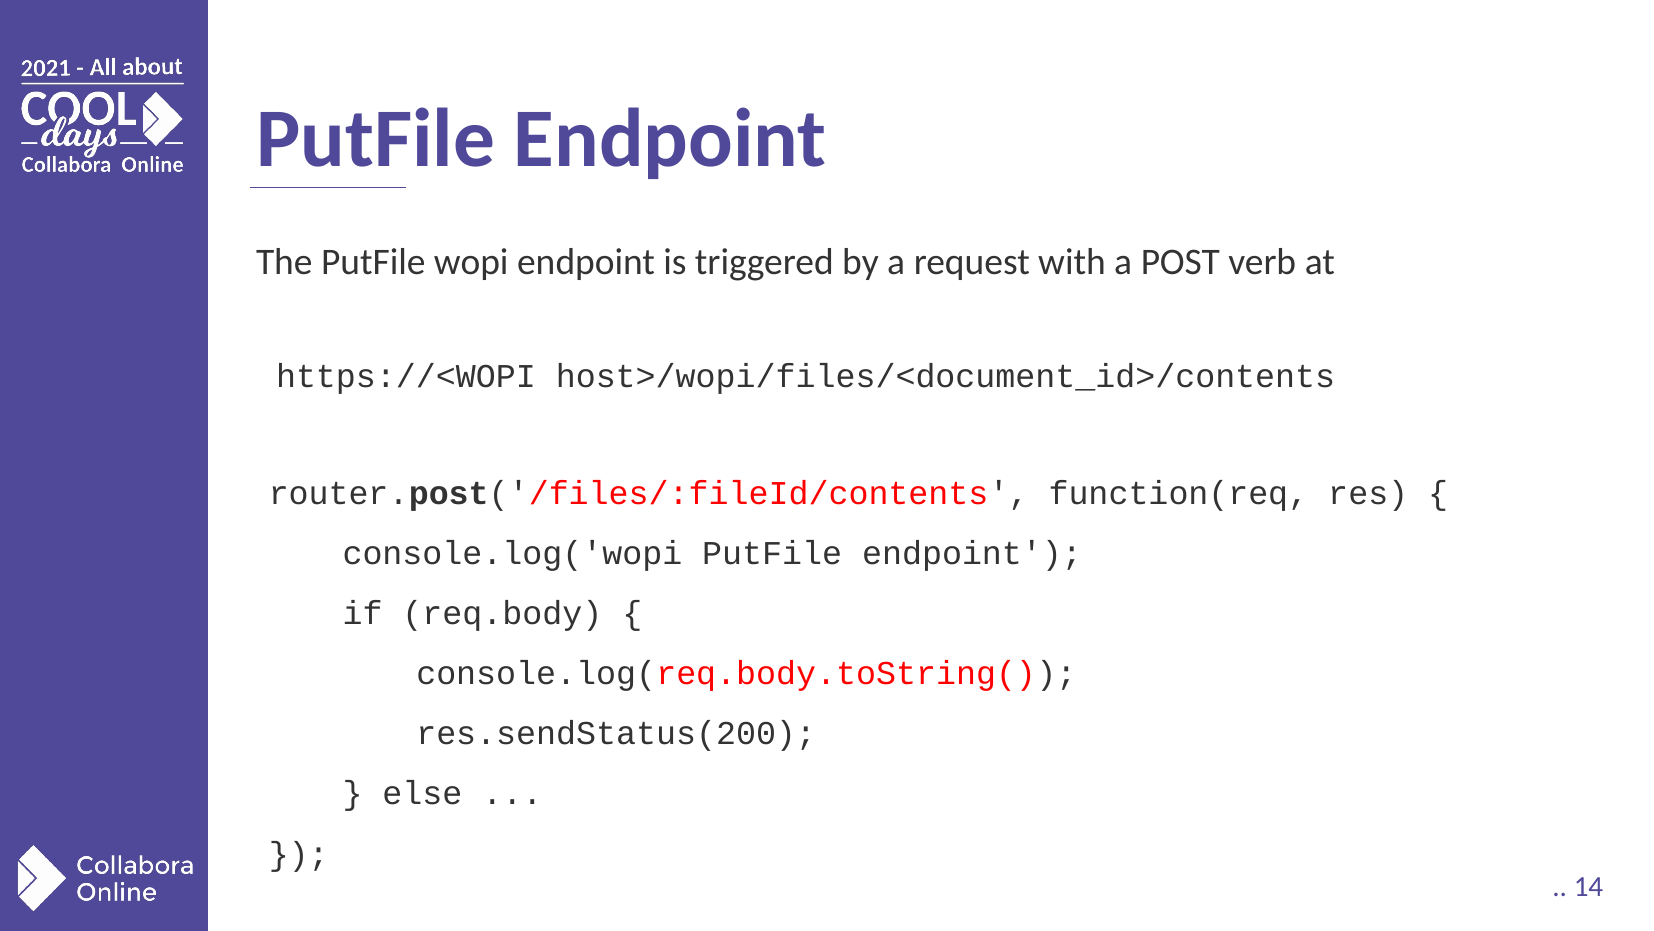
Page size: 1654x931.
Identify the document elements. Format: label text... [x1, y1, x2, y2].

title PutFile Endpoint [256, 56, 1654, 188]
list The PutFile wopi endpoint is triggered by a request with a POST verb at https://<WOPI host>/wopi/files/<document_id>/contents [256, 236, 1585, 405]
picture [21, 57, 184, 172]
text_box router.post('/files/:fileId/contents', function(req, res) { console.log('wopi PutFile endpoint'); if (req.body) { console.log(req.body.toString()); res.sendStatus(200); } else ... }); [253, 459, 1576, 883]
picture [13, 840, 197, 916]
